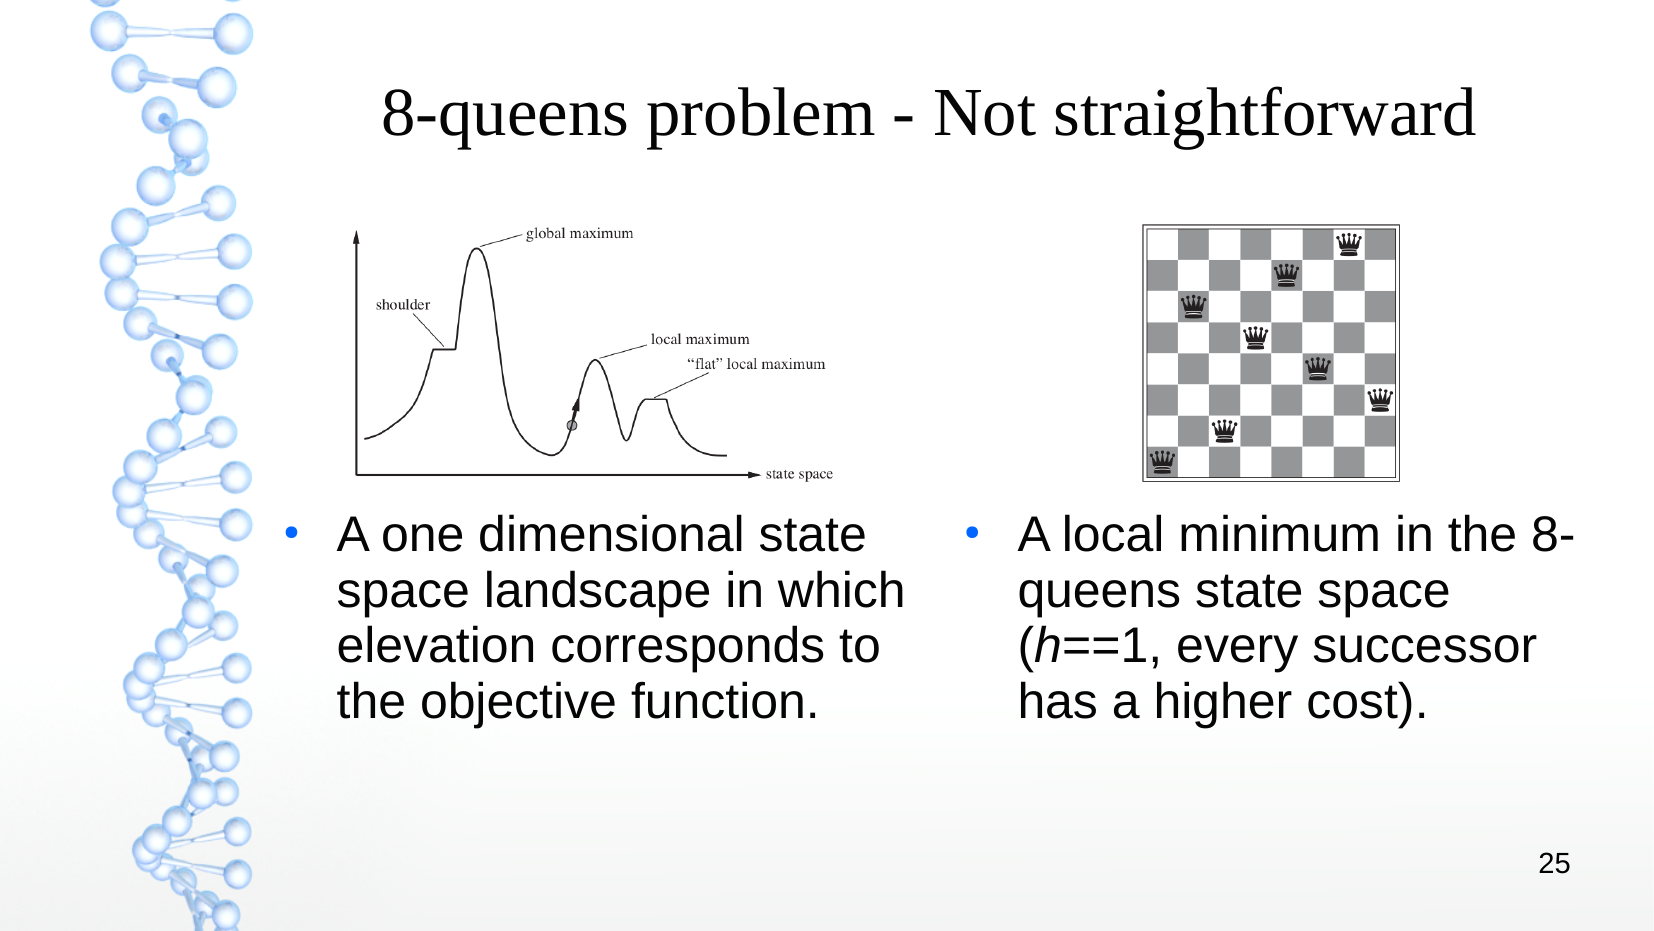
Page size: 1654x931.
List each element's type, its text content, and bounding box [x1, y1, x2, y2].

picture [0, 0, 1654, 931]
list A one dimensional state space landscape in which elevation corresponds to the objective function. [265, 506, 915, 764]
title 8-queens problem - Not straightforward [265, 35, 1595, 189]
list A local minimum in the 8-queens state space (h==1, every successor has a higher cost). [946, 506, 1595, 764]
